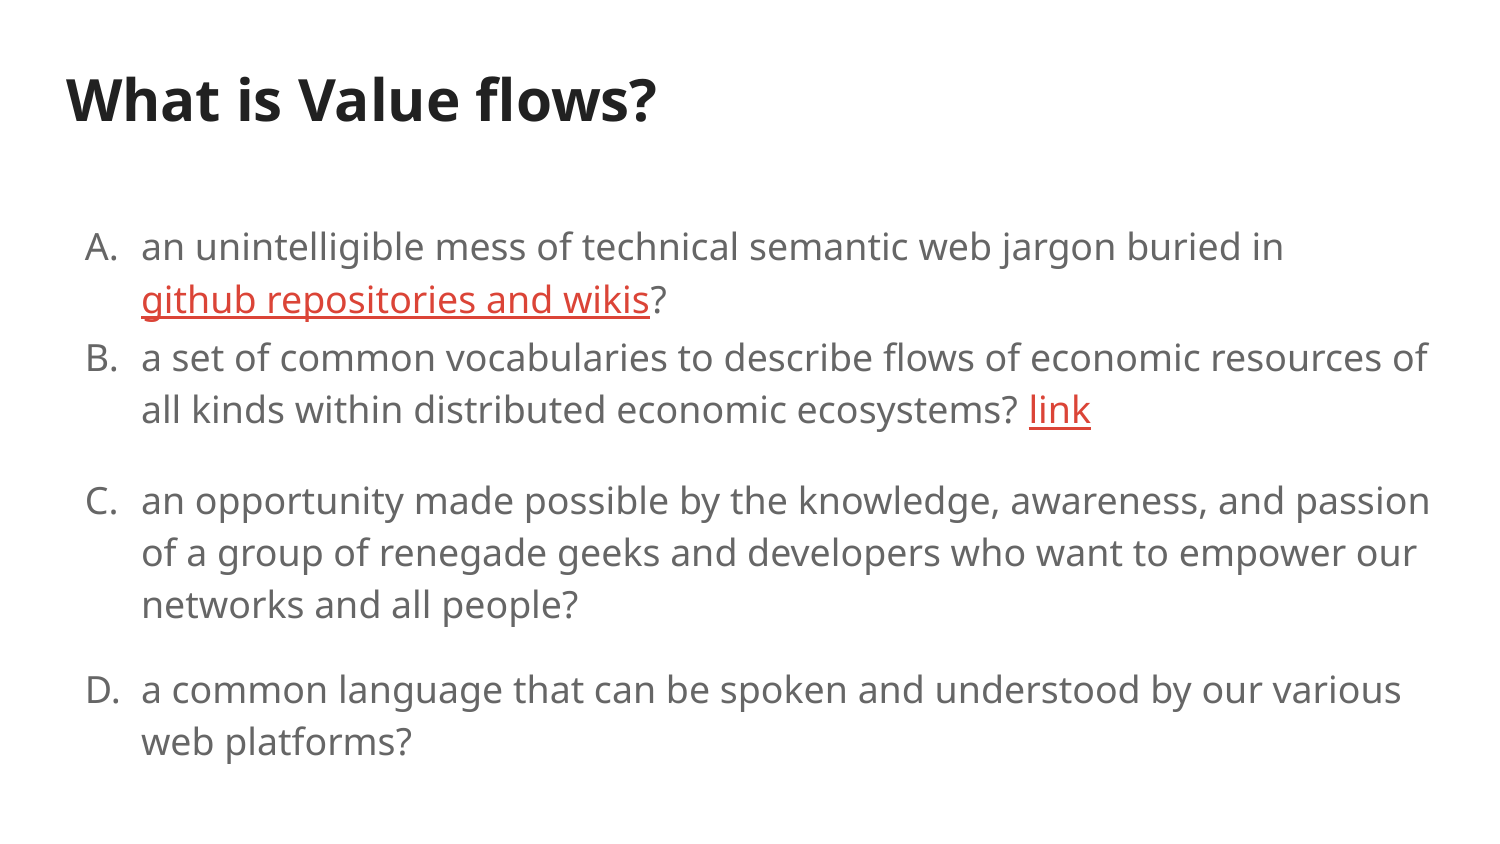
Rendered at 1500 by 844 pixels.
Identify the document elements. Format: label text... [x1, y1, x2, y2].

list an unintelligible mess of technical semantic web jargon buried in github repositories and wikis? a set of common vocabularies to describe flows of economic resources of all kinds within distributed economic ecosystems? link an opportunity made possible by the knowledge, awareness, and passion of a group of renegade geeks and developers who want to empower our networks and all people? a common language that can be spoken and understood by our various web platforms? [51, 201, 1449, 750]
title What is Value flows? [51, 48, 1449, 180]
